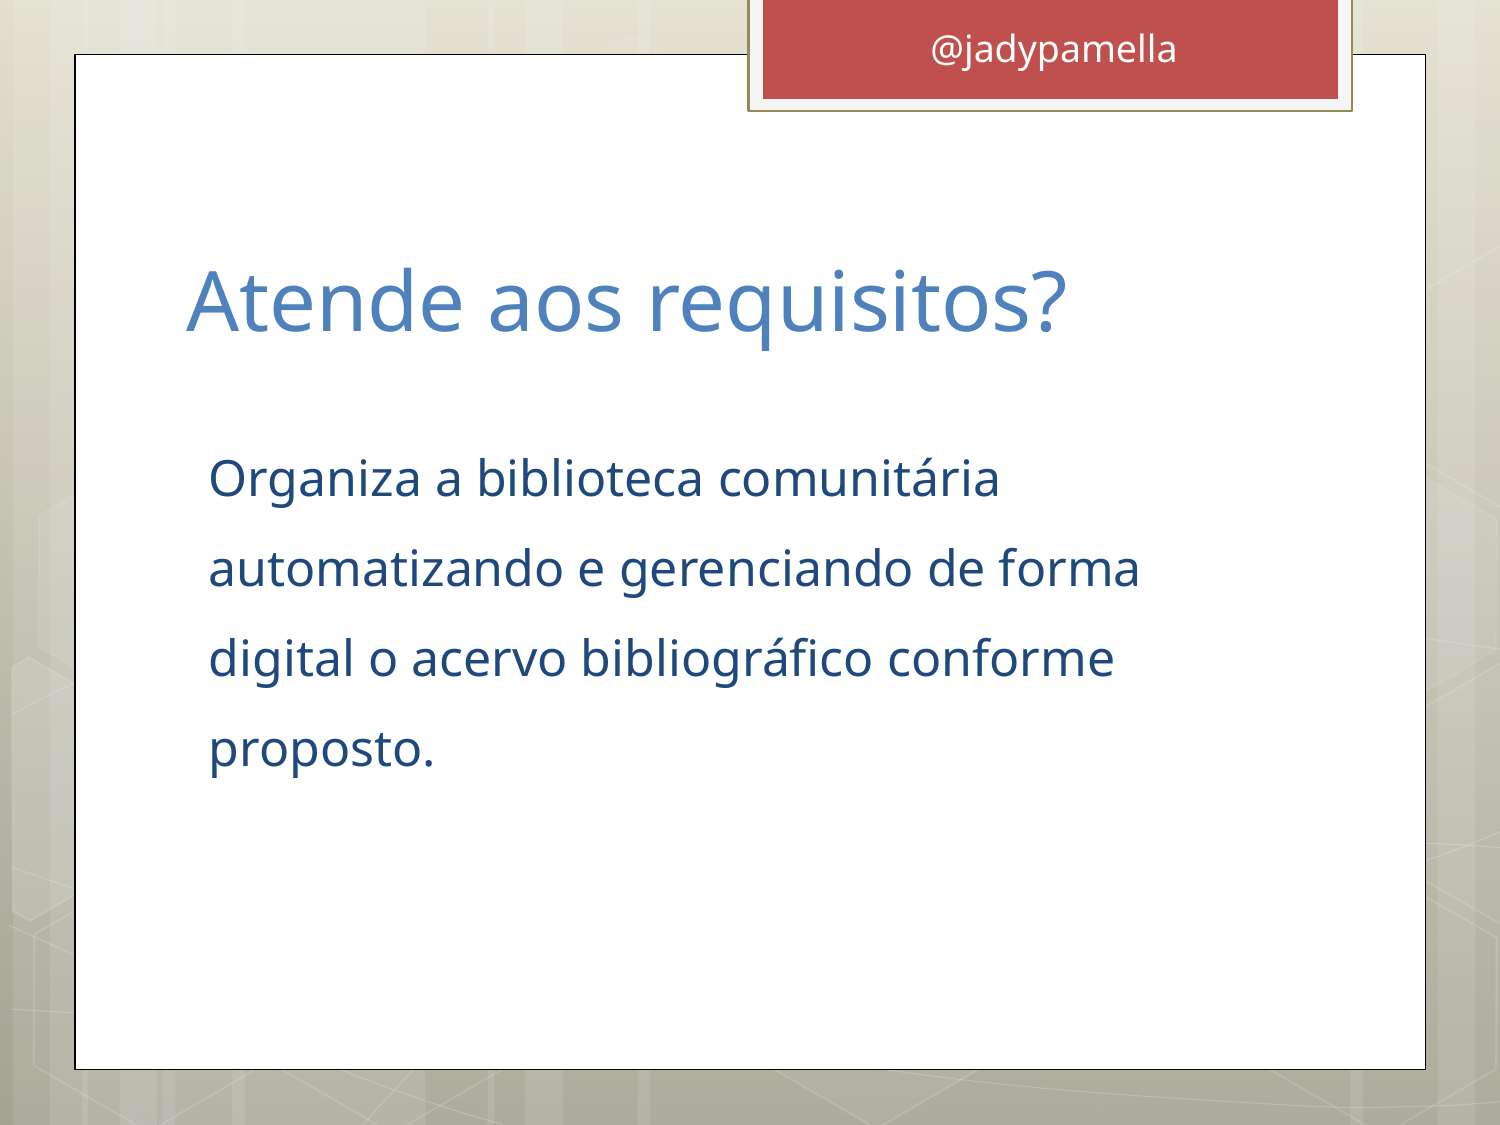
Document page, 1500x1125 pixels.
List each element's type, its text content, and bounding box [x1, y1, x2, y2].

text_box @jadypamella [915, 17, 1211, 79]
list Organiza a biblioteca comunitária automatizando e gerenciando de forma digital o acervo bibliográfico conforme proposto. [171, 408, 1283, 815]
title Atende aos requisitos? [171, 168, 1324, 357]
